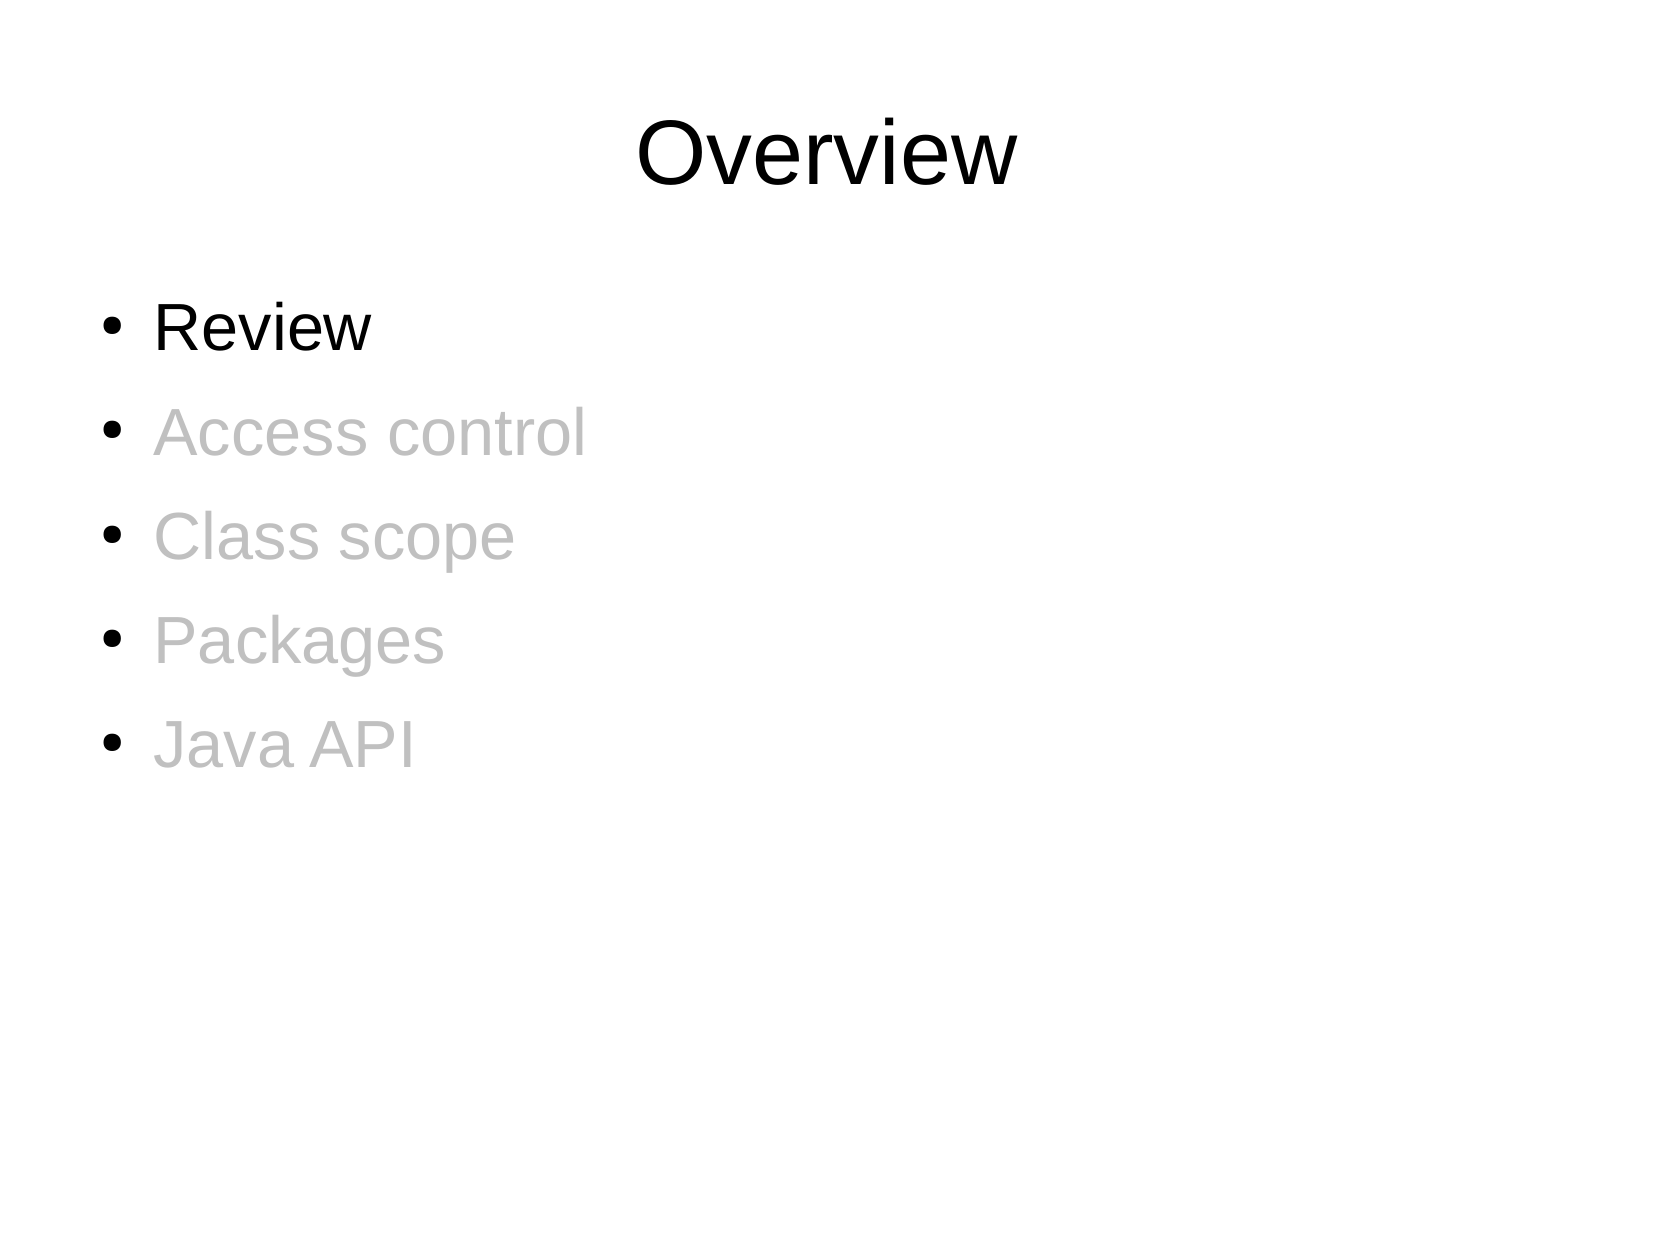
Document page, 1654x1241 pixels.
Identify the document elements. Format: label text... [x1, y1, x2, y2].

title Overview [82, 49, 1571, 257]
list Review Access control Class scope Packages Java API [82, 290, 1571, 1109]
